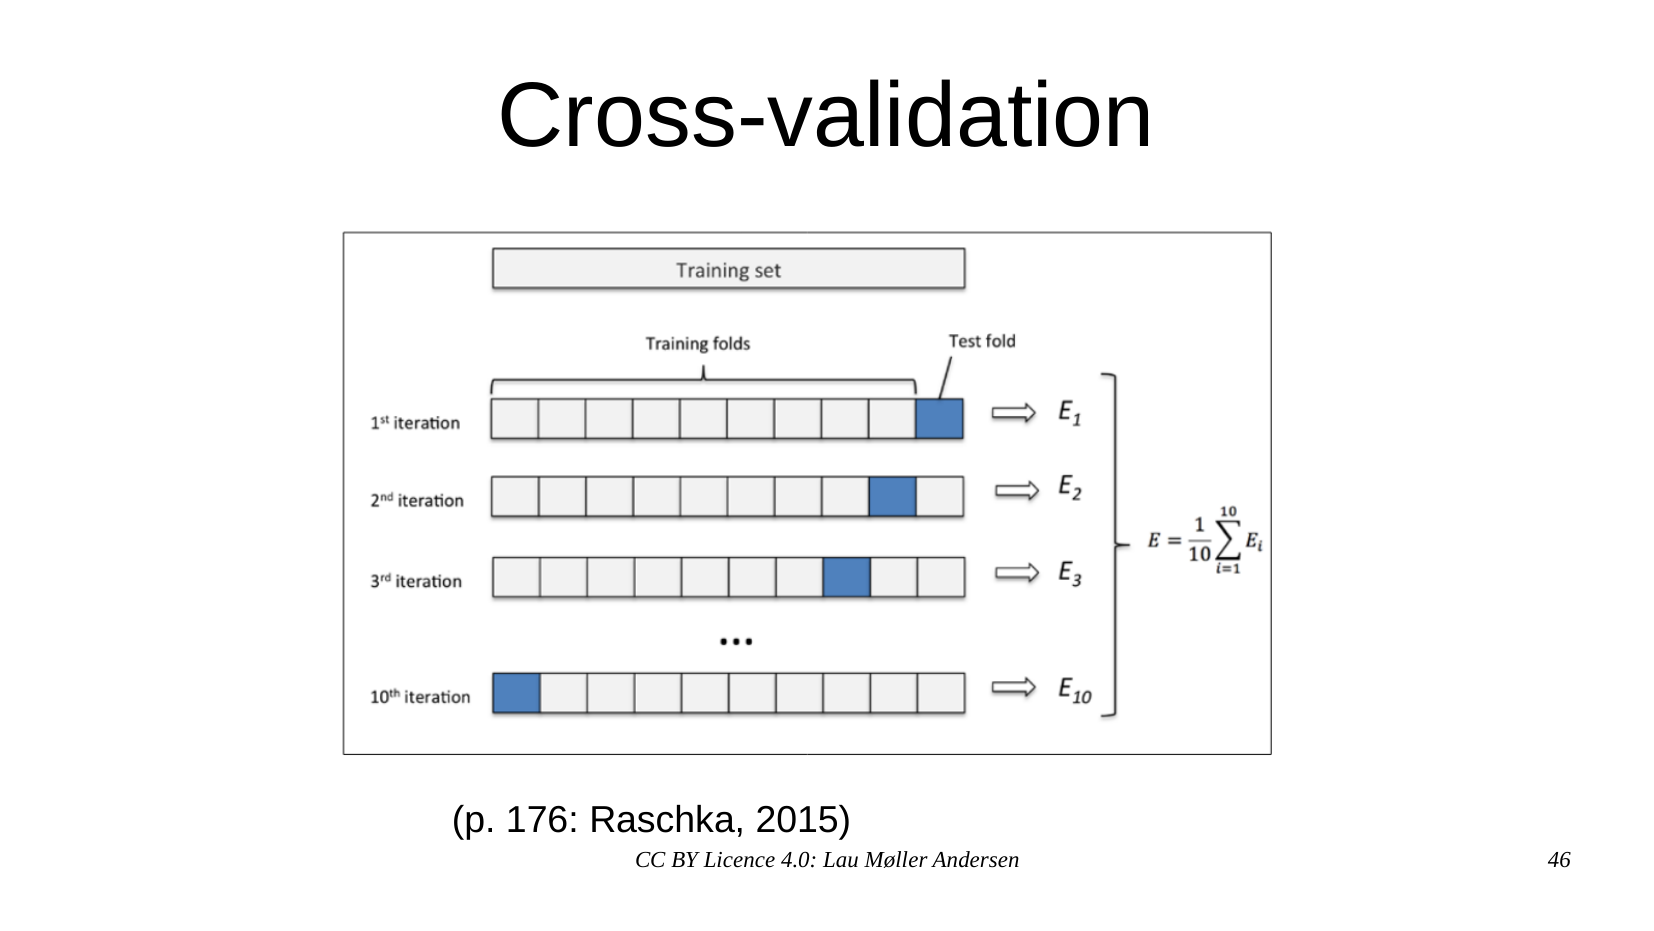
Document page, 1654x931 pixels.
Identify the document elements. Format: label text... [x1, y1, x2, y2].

picture [323, 217, 1330, 758]
title Cross-validation [82, 37, 1571, 193]
text_box (p. 176: Raschka, 2015) [437, 791, 1009, 891]
